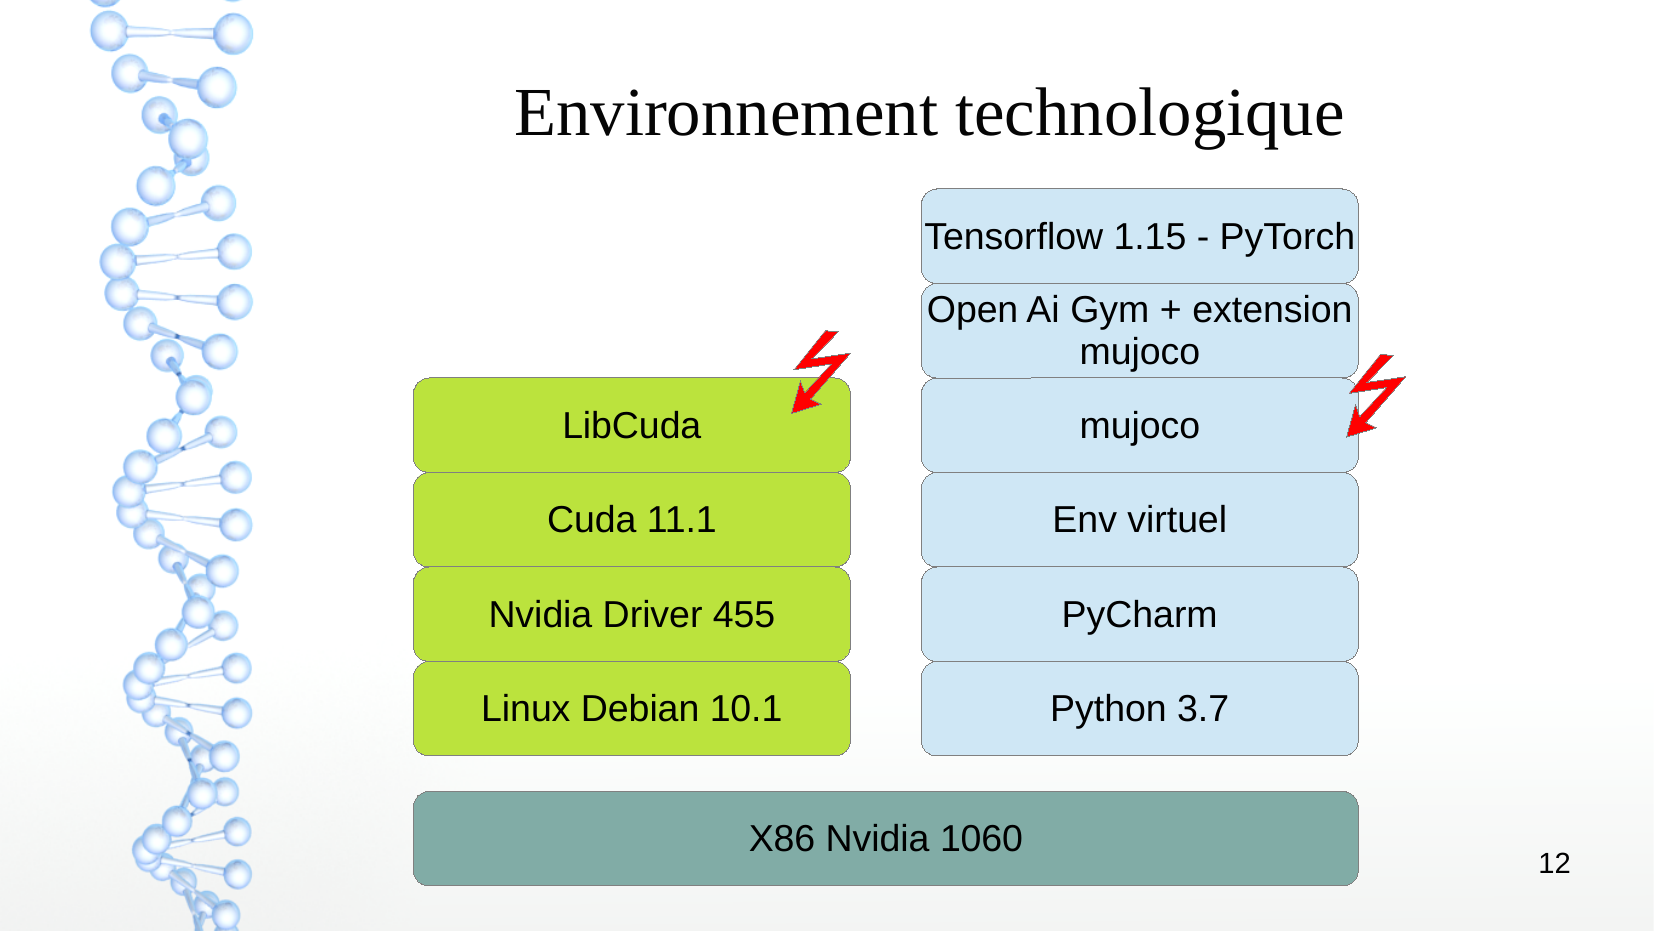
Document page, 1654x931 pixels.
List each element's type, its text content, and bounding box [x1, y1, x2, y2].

text_box LibCuda [413, 377, 851, 473]
text_box [791, 330, 851, 414]
text_box PyCharm [921, 567, 1359, 661]
text_box mujoco [921, 378, 1359, 473]
picture [0, 0, 1654, 931]
text_box Open Ai Gym + extension mujoco [921, 284, 1359, 379]
text_box Env virtuel [921, 472, 1359, 567]
text_box Tensorflow 1.15 - PyTorch [921, 188, 1359, 284]
text_box Cuda 11.1 [413, 473, 851, 567]
text_box X86 Nvidia 1060 [413, 791, 1359, 886]
text_box [1346, 354, 1406, 438]
text_box Linux Debian 10.1 [413, 661, 851, 756]
text_box Nvidia Driver 455 [413, 567, 851, 662]
title Environnement technologique [265, 35, 1595, 189]
text_box Python 3.7 [921, 661, 1359, 756]
